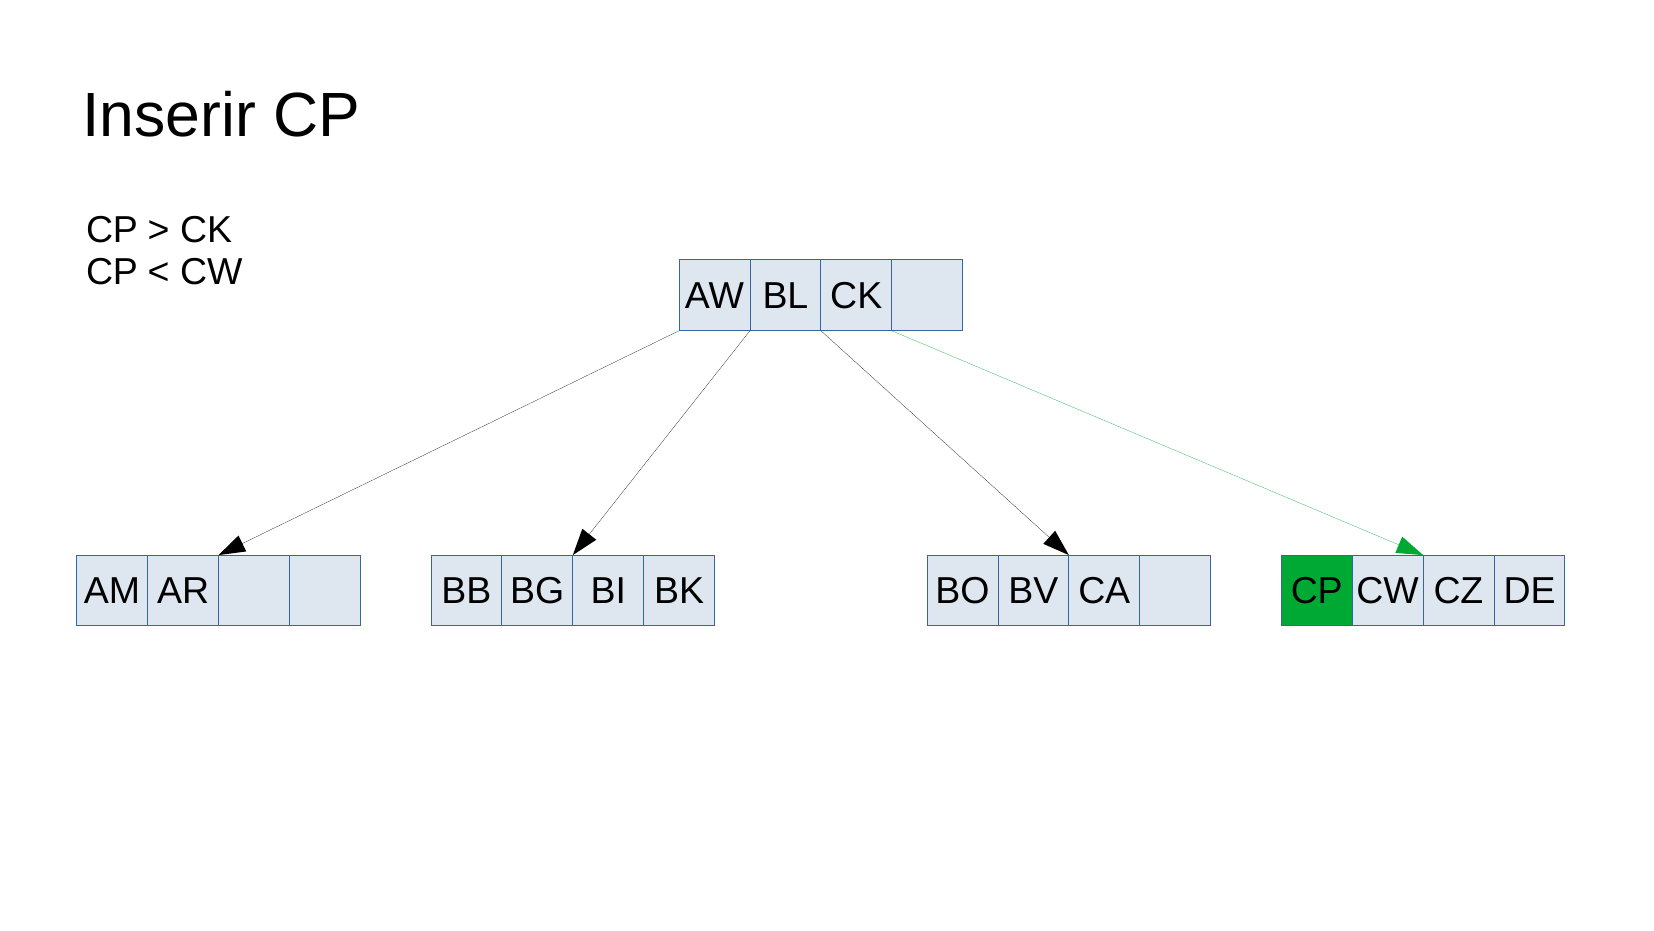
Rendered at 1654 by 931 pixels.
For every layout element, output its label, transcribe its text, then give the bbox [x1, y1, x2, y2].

text_box BB [431, 555, 501, 626]
title Inserir CP [82, 37, 1571, 193]
text_box AM [76, 555, 147, 626]
text_box BI [572, 555, 643, 626]
text_box CA [1068, 555, 1139, 626]
text_box CK [820, 259, 891, 331]
text_box CP [1281, 555, 1352, 626]
text_box [1139, 555, 1211, 626]
text_box DE [1494, 555, 1565, 626]
text_box AW [679, 259, 750, 331]
text_box [218, 555, 361, 626]
text_box CZ [1423, 555, 1494, 626]
text_box BO [927, 555, 998, 626]
text_box AR [147, 555, 218, 626]
text_box BL [750, 259, 820, 331]
text_box BG [501, 555, 572, 626]
text_box BV [998, 555, 1068, 626]
text_box BK [643, 555, 715, 626]
text_box [891, 259, 963, 331]
text_box CW [1352, 555, 1423, 626]
text_box CP > CK CP < CW [71, 200, 258, 300]
